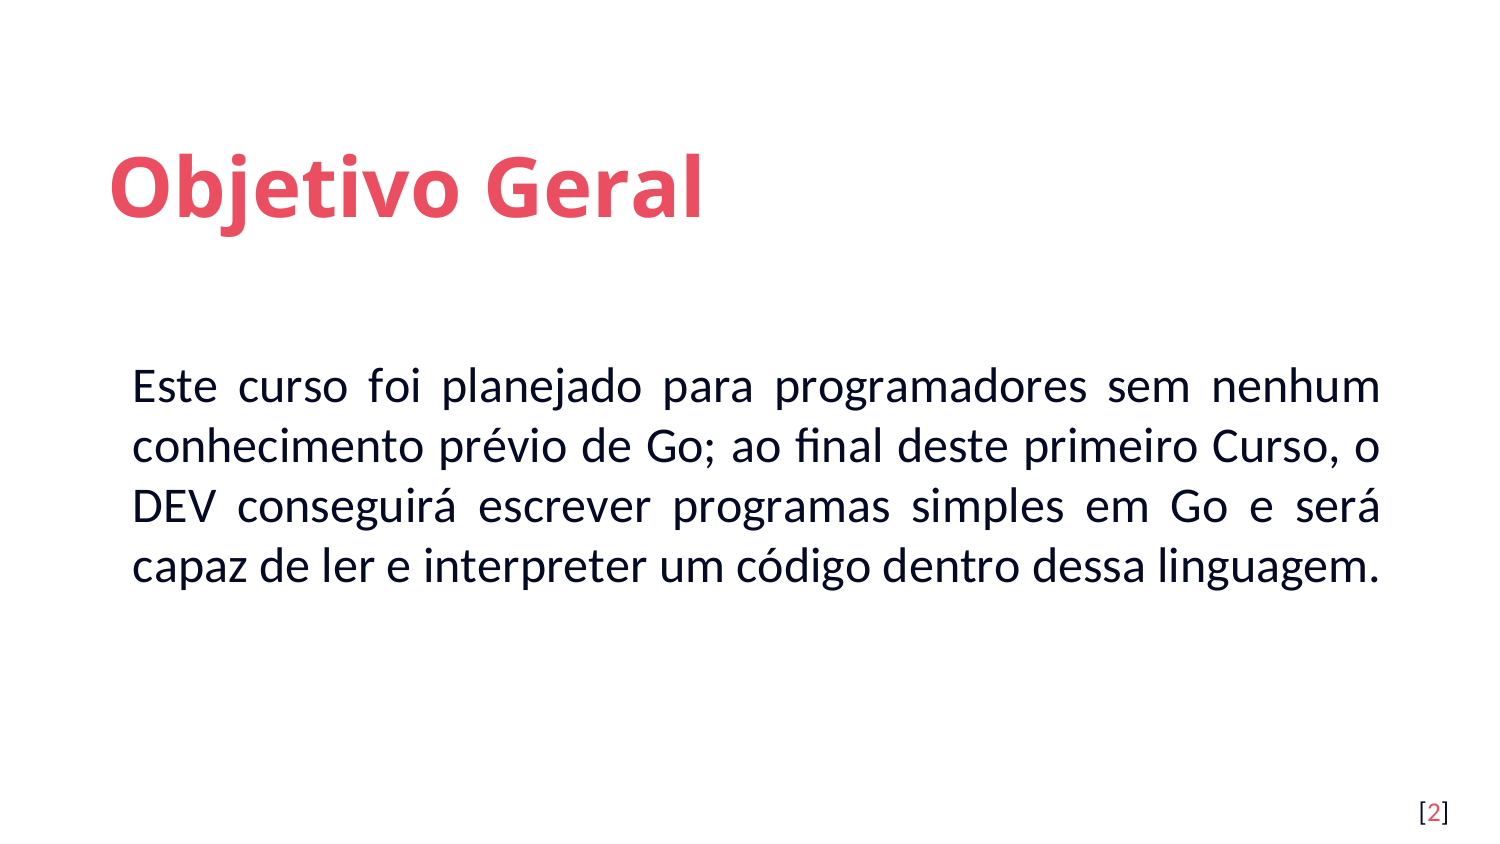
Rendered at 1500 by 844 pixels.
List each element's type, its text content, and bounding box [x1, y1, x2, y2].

text_box Este curso foi planejado para programadores sem nenhum conhecimento prévio de Go; ao final deste primeiro Curso, o DEV conseguirá escrever programas simples em Go e será capaz de ler e interpreter um código dentro dessa linguagem. [92, 304, 1408, 641]
text_box Objetivo Geral [92, 104, 1408, 243]
slide_number [2] [1403, 779, 1494, 844]
